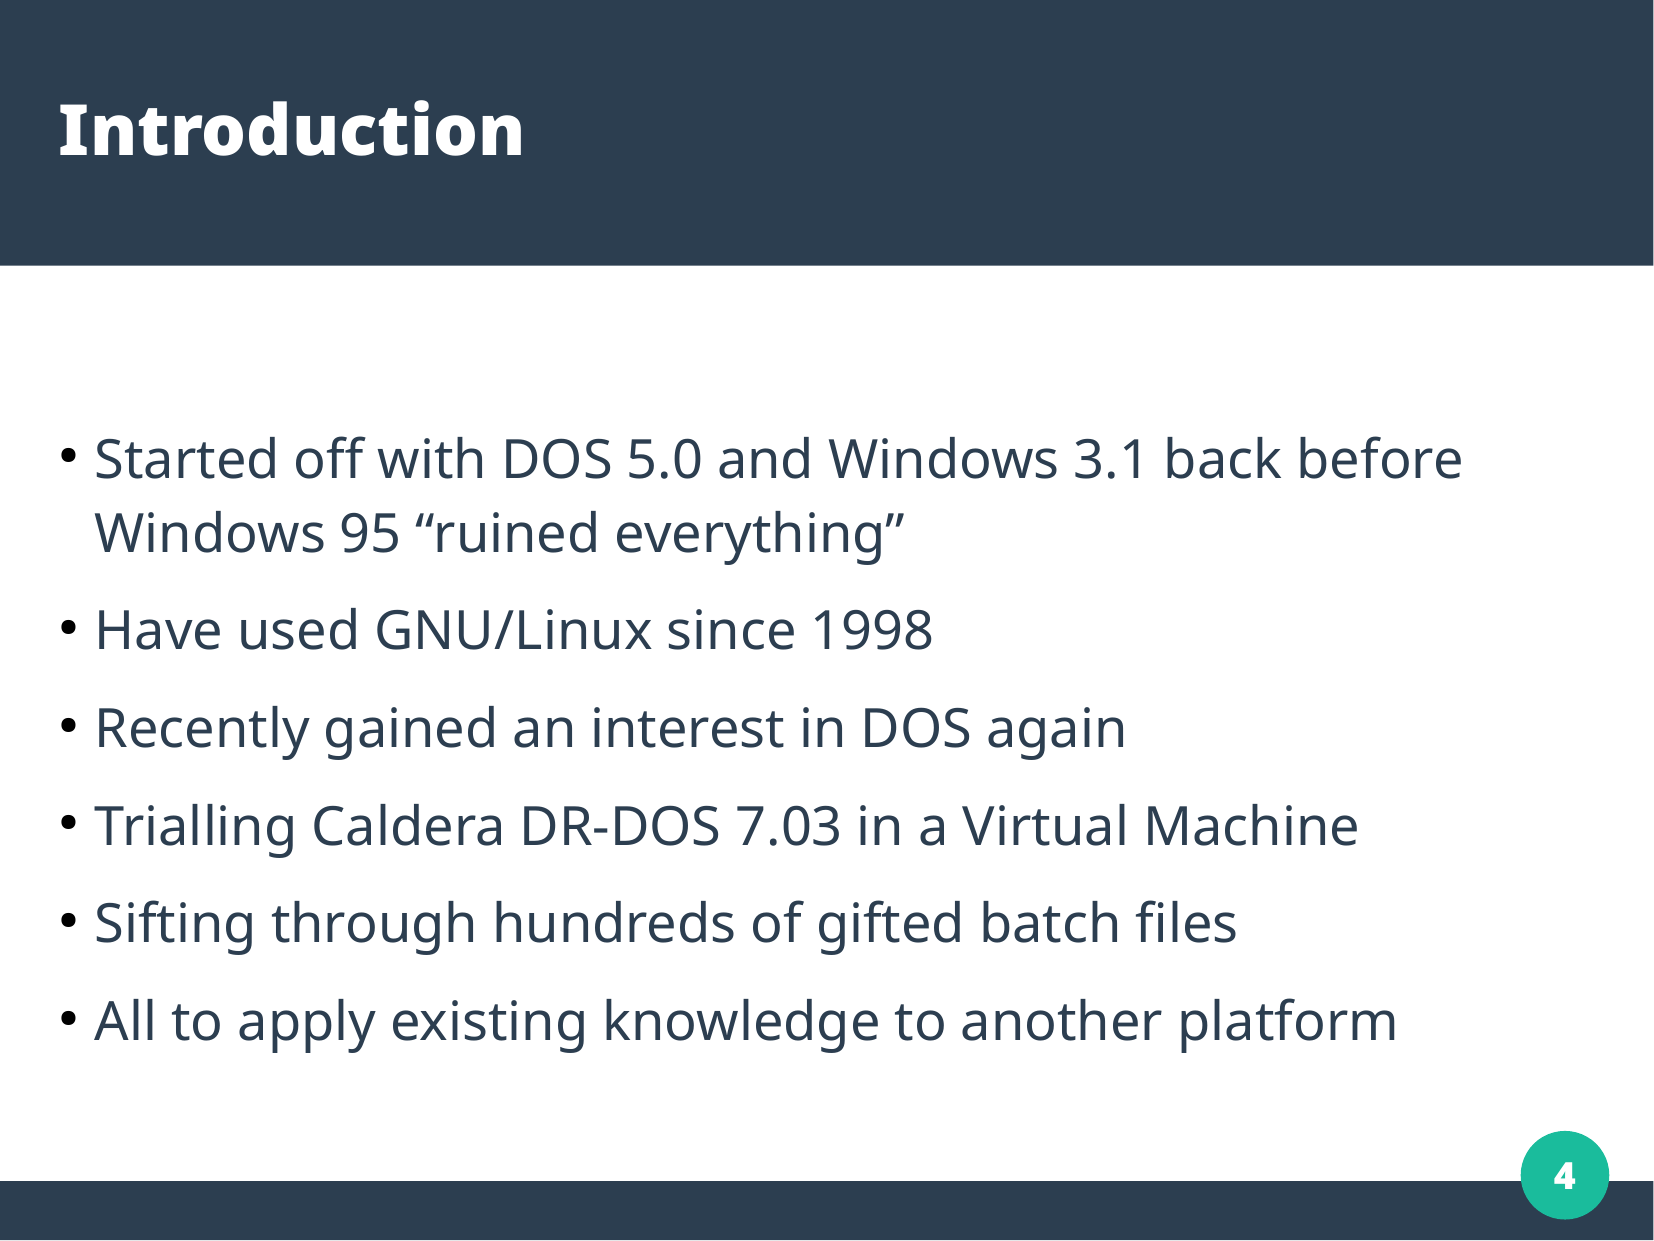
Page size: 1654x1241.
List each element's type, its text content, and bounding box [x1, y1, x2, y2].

subtitle Started off with DOS 5.0 and Windows 3.1 back before Windows 95 “ruined everything” Have used GNU/Linux since 1998 Recently gained an interest in DOS again Trialling Caldera DR-DOS 7.03 in a Virtual Machine Sifting through hundreds of gifted batch files All to apply existing knowledge to another platform [59, 324, 1595, 1152]
title Introduction [59, 49, 1595, 207]
